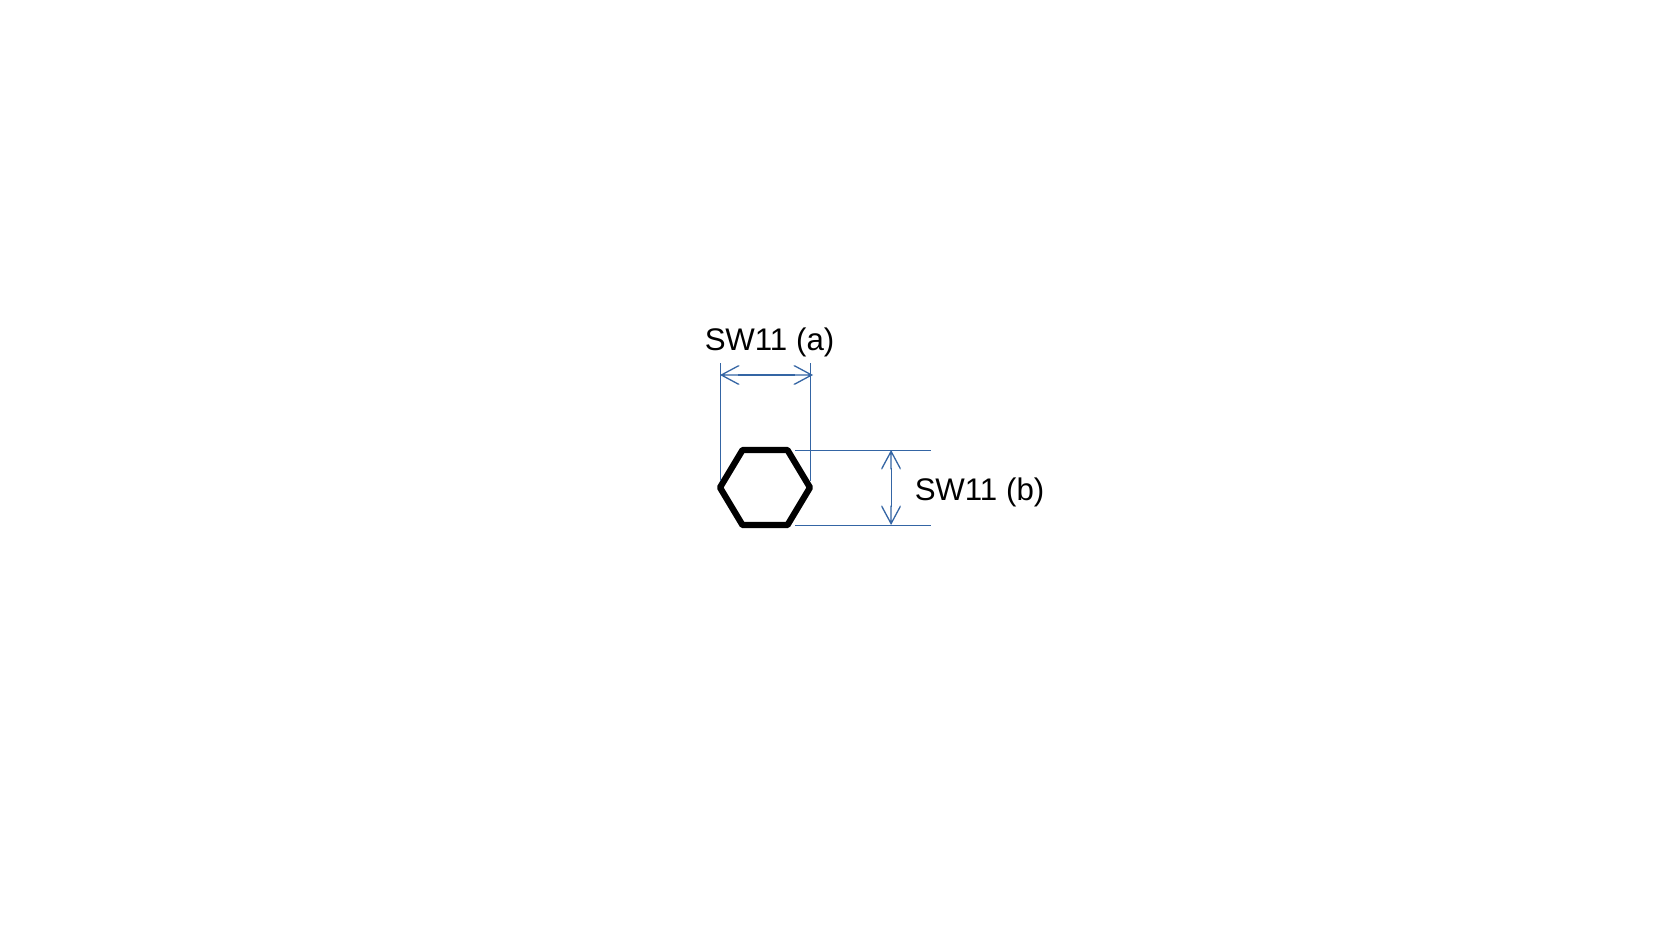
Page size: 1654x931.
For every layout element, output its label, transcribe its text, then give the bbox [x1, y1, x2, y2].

text_box SW11 (a) [690, 315, 856, 498]
text_box [726, 498, 804, 526]
text_box SW11 (b) [900, 465, 1066, 648]
